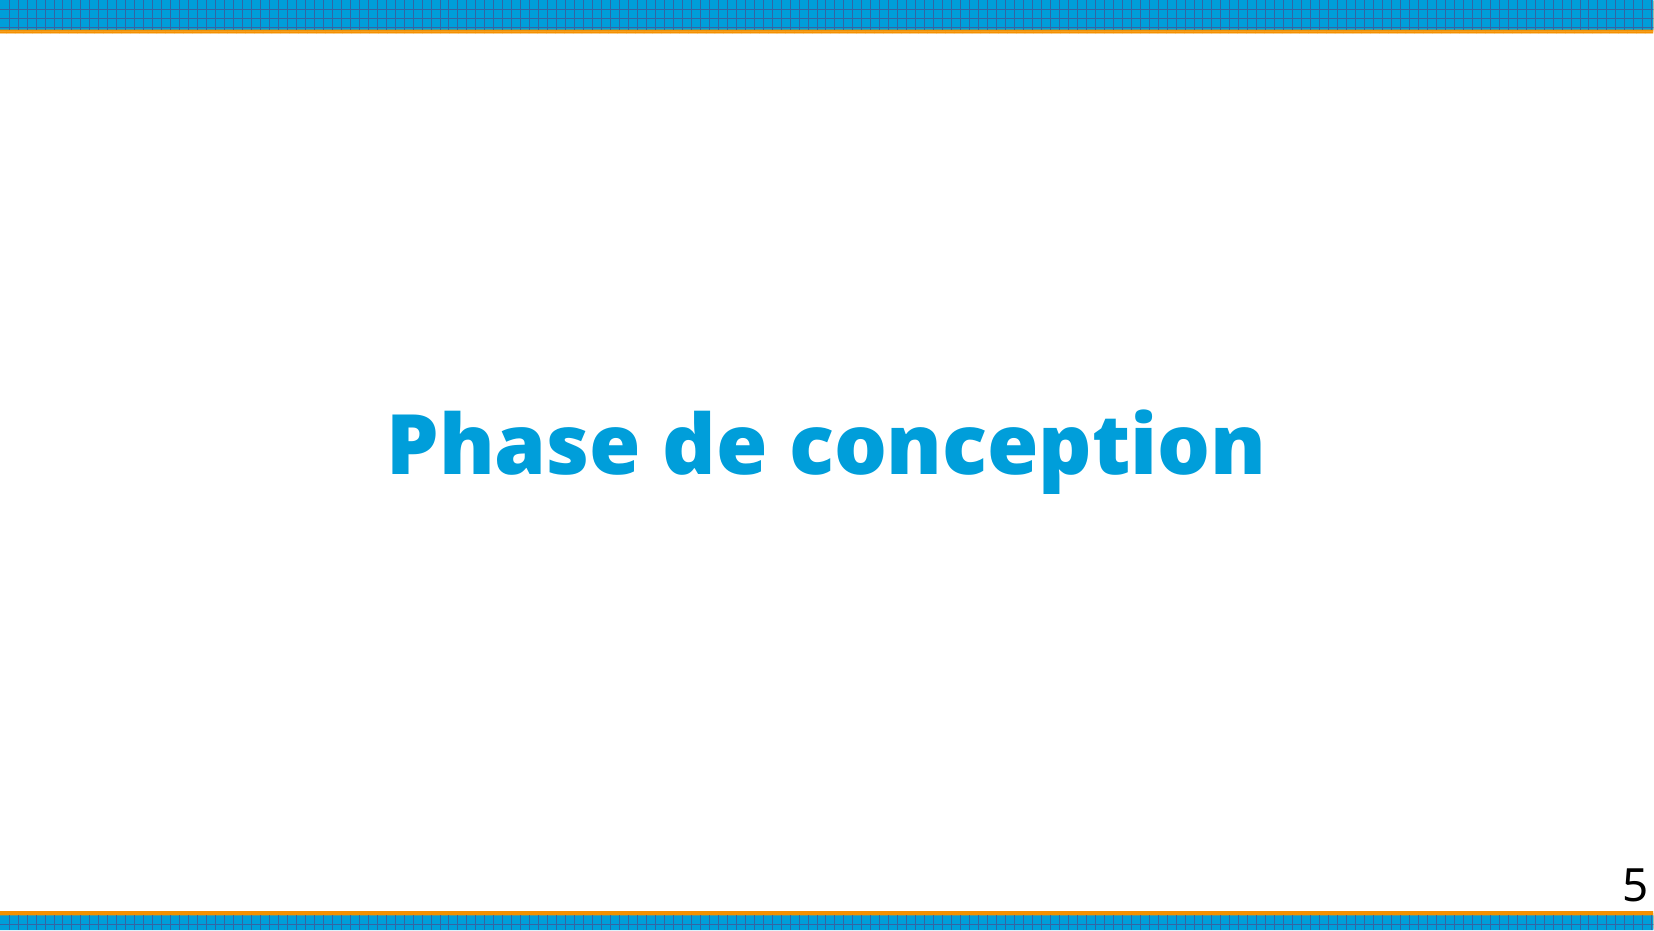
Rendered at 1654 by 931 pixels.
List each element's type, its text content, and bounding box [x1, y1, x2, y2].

text_box 5 [1616, 852, 1654, 916]
subtitle Phase de conception [324, 383, 1329, 502]
